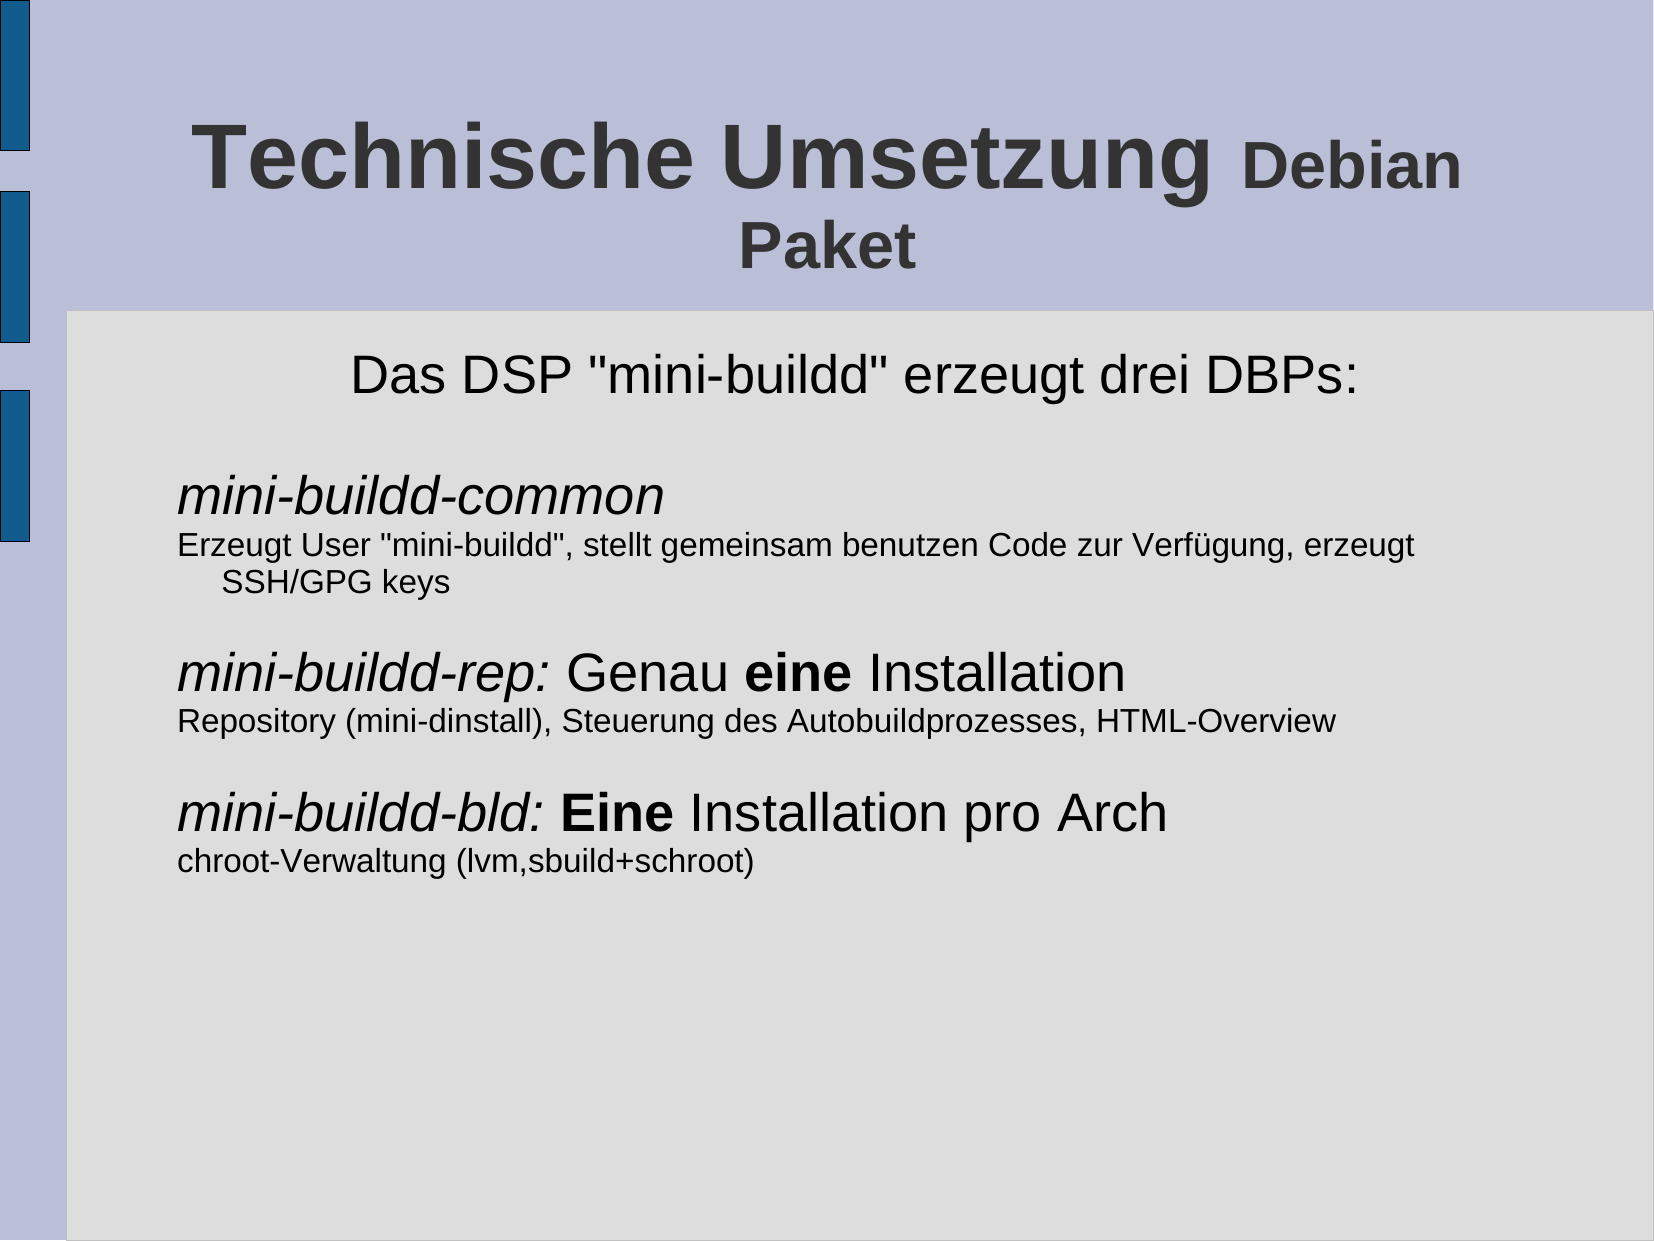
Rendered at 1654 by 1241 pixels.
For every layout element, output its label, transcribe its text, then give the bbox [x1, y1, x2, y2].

list Das DSP "mini-buildd" erzeugt drei DBPs: mini-buildd-common Erzeugt User "mini-buildd", stellt gemeinsam benutzen Code zur Verfügung, erzeugt SSH/GPG keys mini-buildd-rep: Genau eine Installation Repository (mini-dinstall), Steuerung des Autobuildprozesses, HTML-Overview mini-buildd-bld: Eine Installation pro Arch chroot-Verwaltung (lvm,sbuild+schroot) [118, 344, 1534, 1112]
title Technische Umsetzung Debian Paket [121, 98, 1534, 291]
